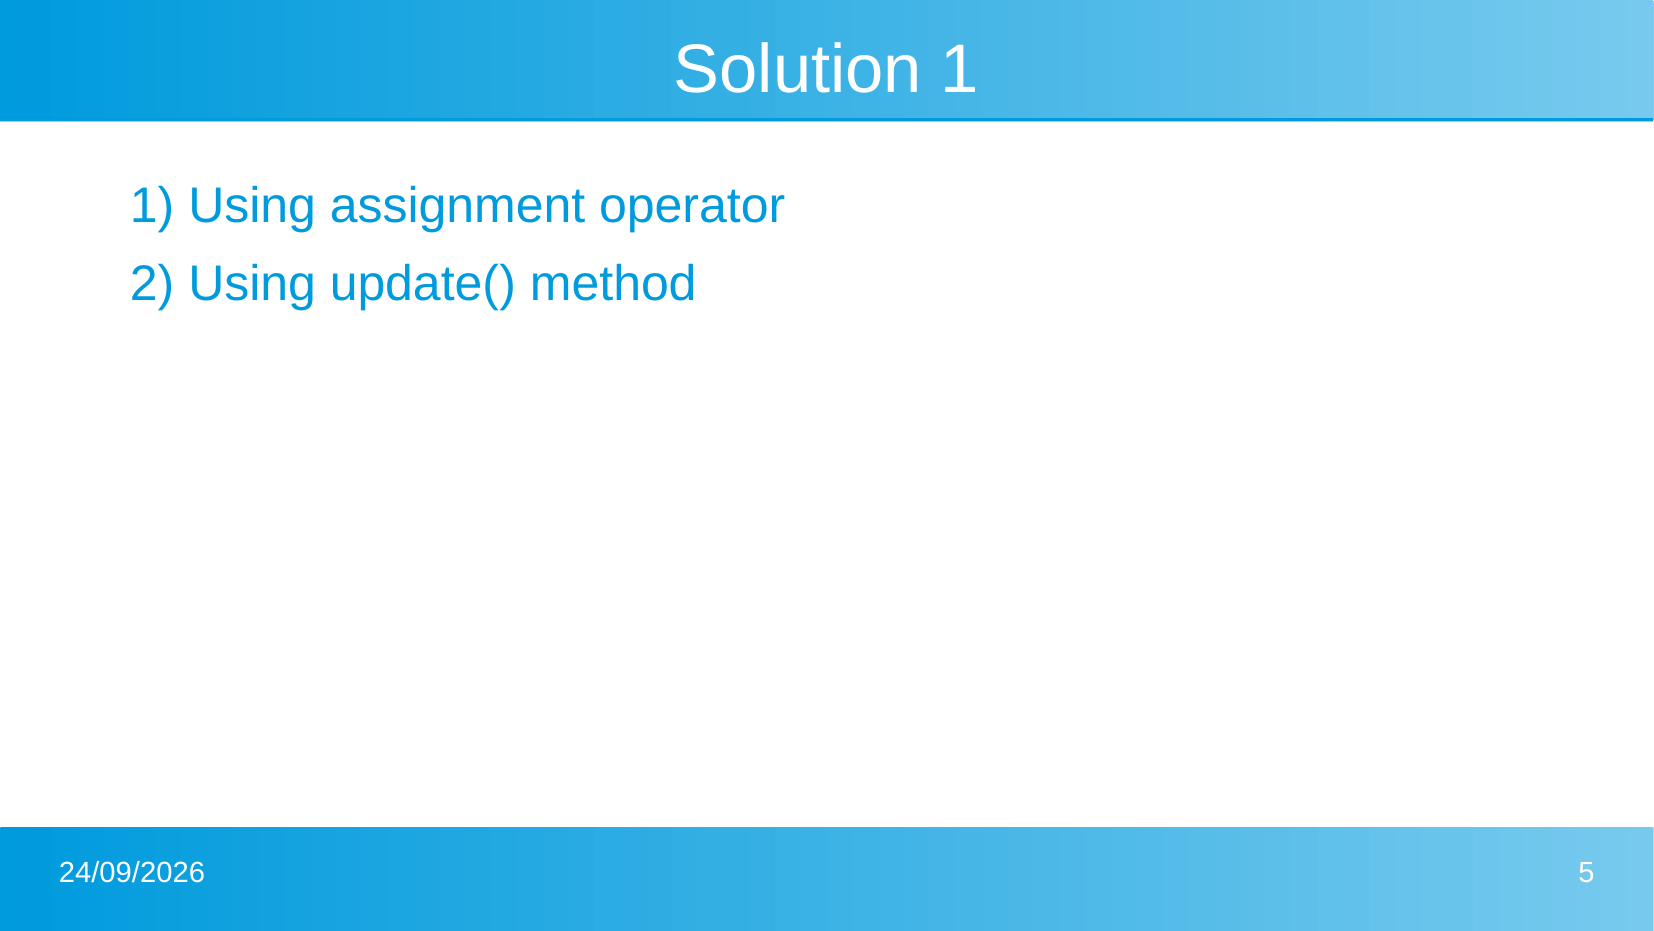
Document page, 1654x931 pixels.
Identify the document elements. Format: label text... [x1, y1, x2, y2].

title Solution 1 [59, 29, 1595, 108]
list 1) Using assignment operator 2) Using update() method [59, 177, 1595, 768]
